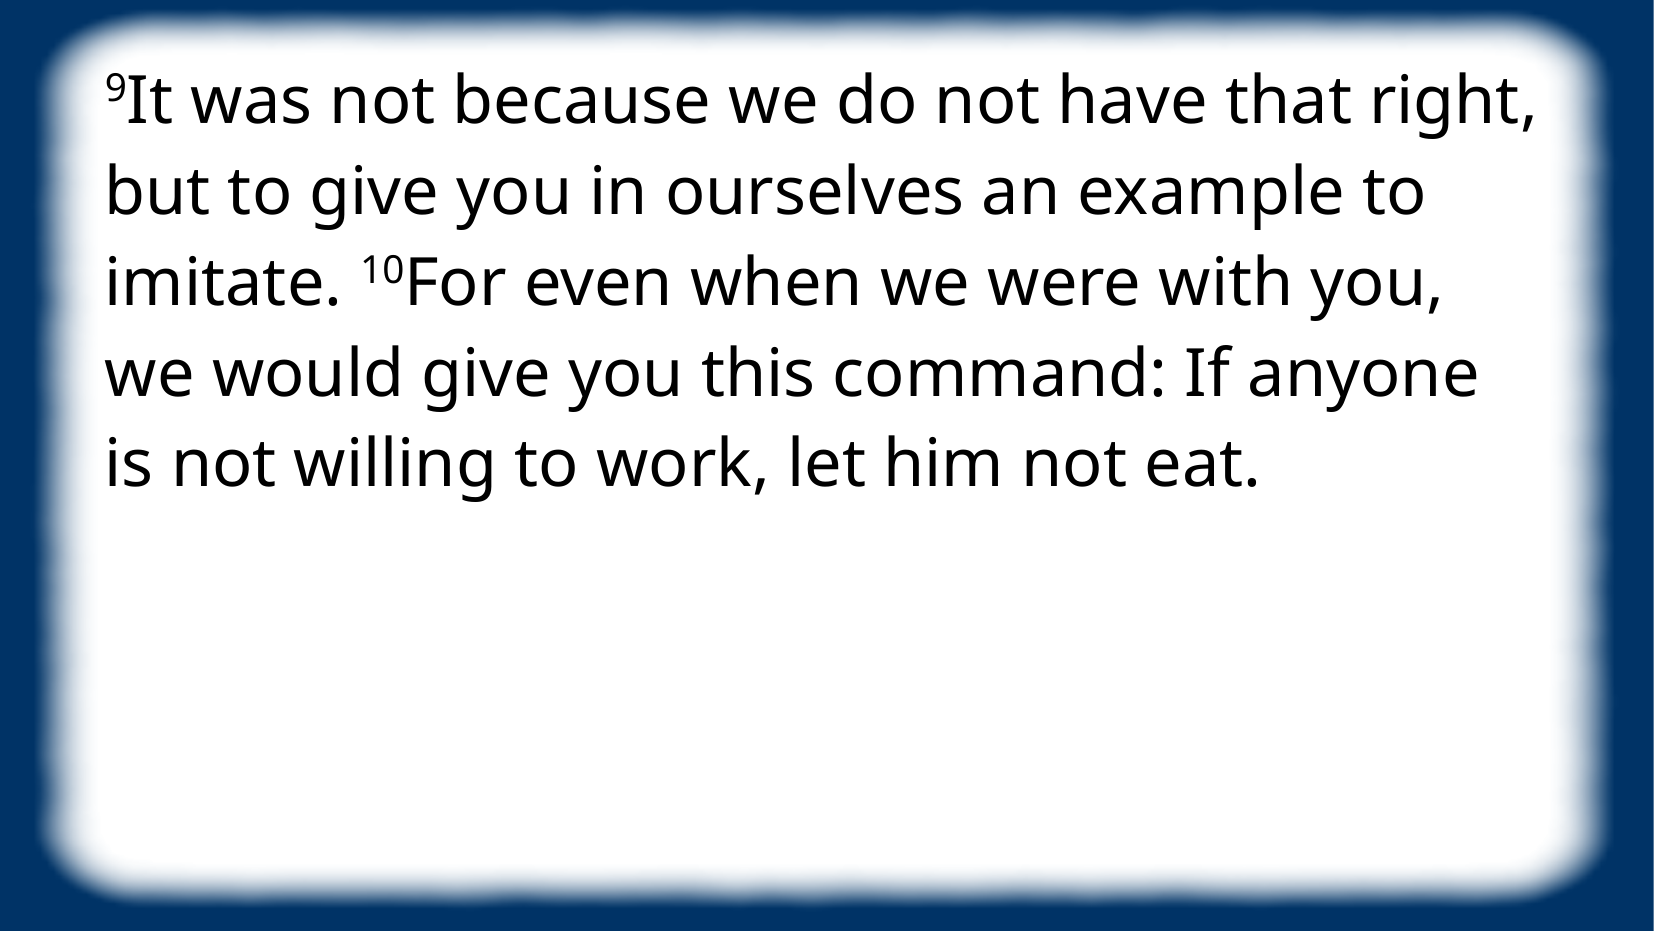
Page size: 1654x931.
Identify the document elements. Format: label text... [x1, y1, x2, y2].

text_box 9It was not because we do not have that right, but to give you in ourselves an example to imitate. 10For even when we were with you, we would give you this command: If anyone is not willing to work, let him not eat. [90, 45, 1561, 504]
picture [0, 0, 1654, 931]
